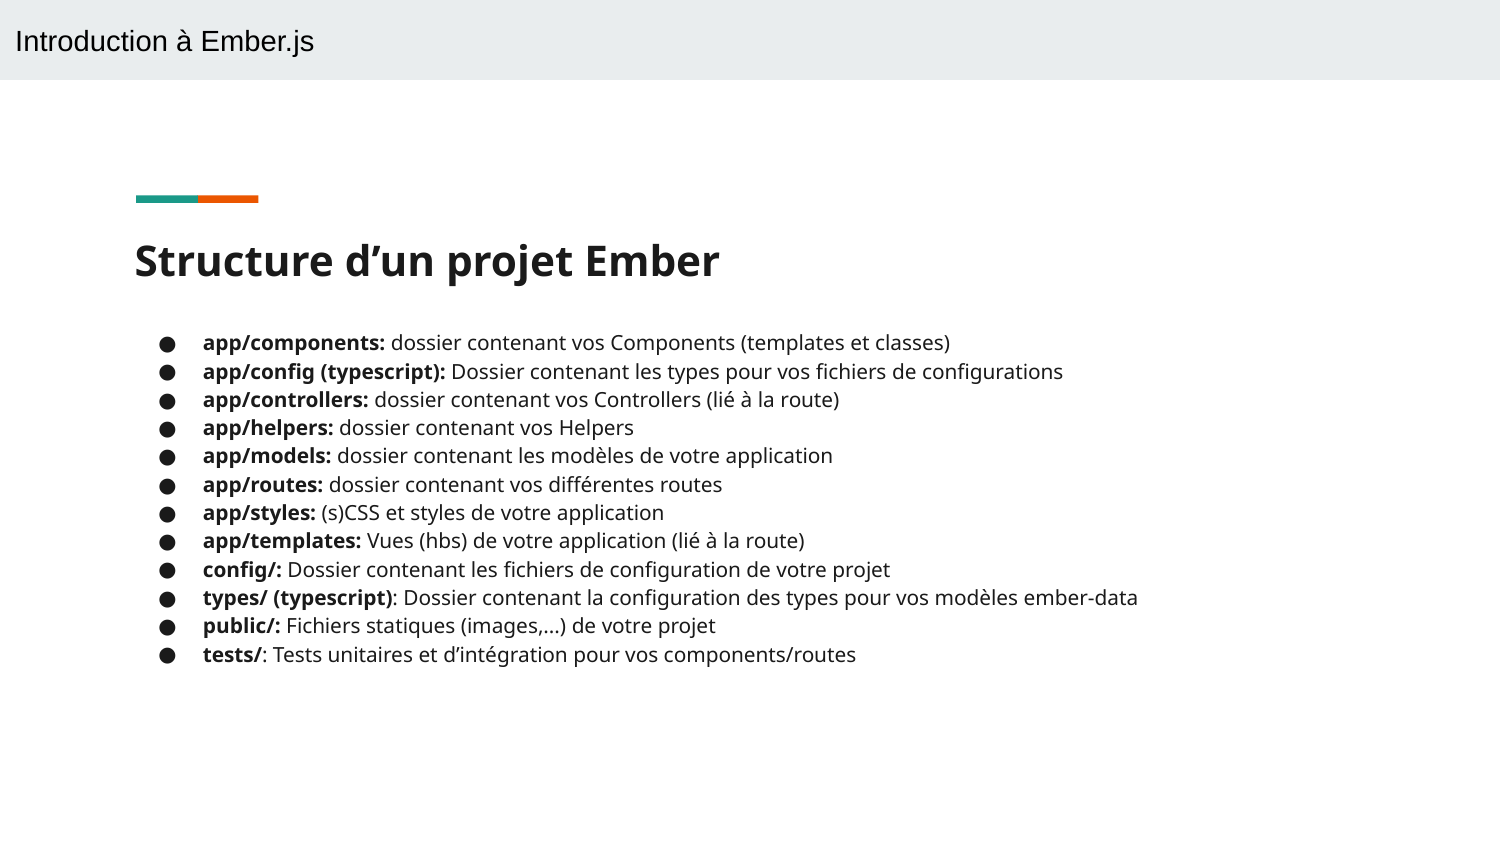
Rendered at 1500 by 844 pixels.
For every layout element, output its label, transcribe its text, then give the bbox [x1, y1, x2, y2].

list app/components: dossier contenant vos Components (templates et classes) app/config (typescript): Dossier contenant les types pour vos fichiers de configurations app/controllers: dossier contenant vos Controllers (lié à la route) app/helpers: dossier contenant vos Helpers app/models: dossier contenant les modèles de votre application app/routes: dossier contenant vos différentes routes app/styles: (s)CSS et styles de votre application app/templates: Vues (hbs) de votre application (lié à la route) config/: Dossier contenant les fichiers de configuration de votre projet types/ (typescript): Dossier contenant la configuration des types pour vos modèles ember-data public/: Fichiers statiques (images,...) de votre projet tests/: Tests unitaires et d’intégration pour vos components/routes [119, 313, 1381, 685]
title Structure d’un projet Ember [119, 216, 1381, 305]
